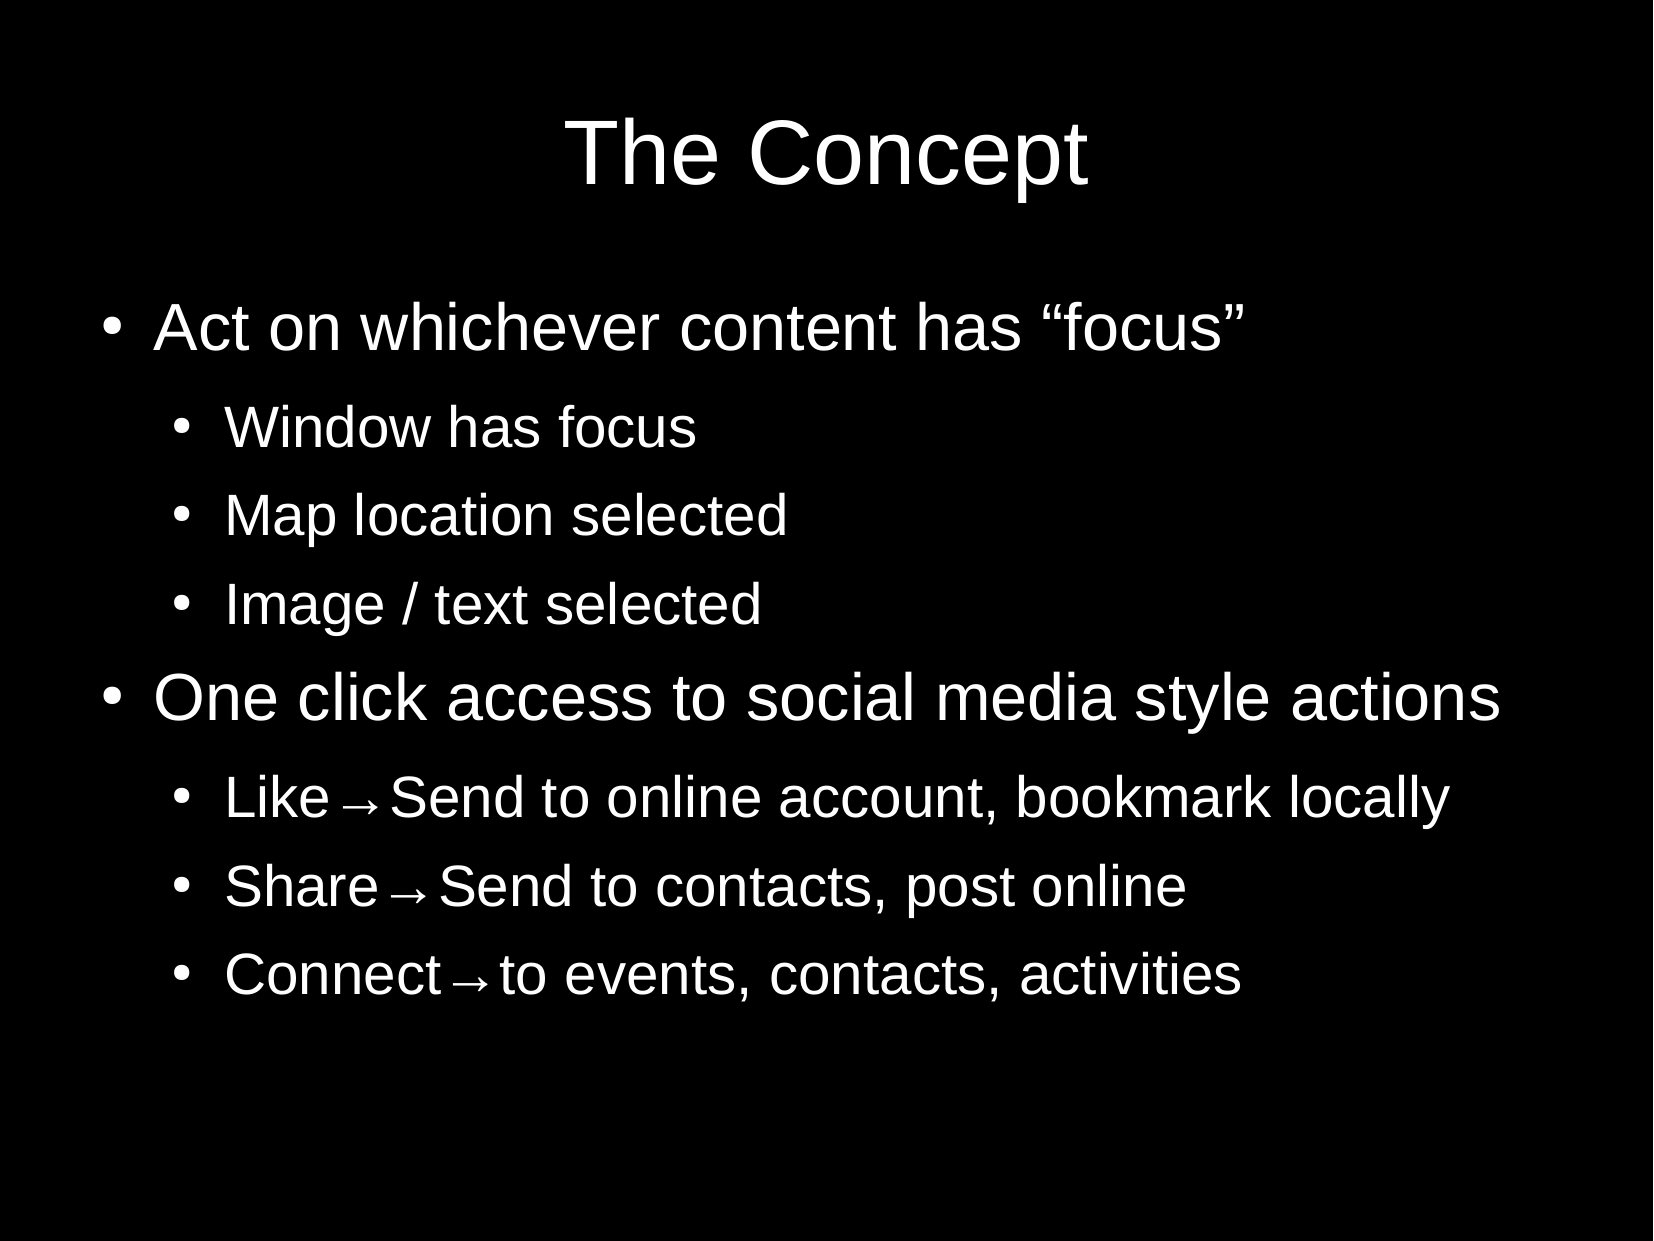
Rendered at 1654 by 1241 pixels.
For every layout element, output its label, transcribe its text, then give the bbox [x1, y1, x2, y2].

list Act on whichever content has “focus” Window has focus Map location selected Image / text selected One click access to social media style actions Like→Send to online account, bookmark locally Share→Send to contacts, post online Connect→to events, contacts, activities [82, 290, 1571, 1109]
title The Concept [82, 49, 1571, 257]
